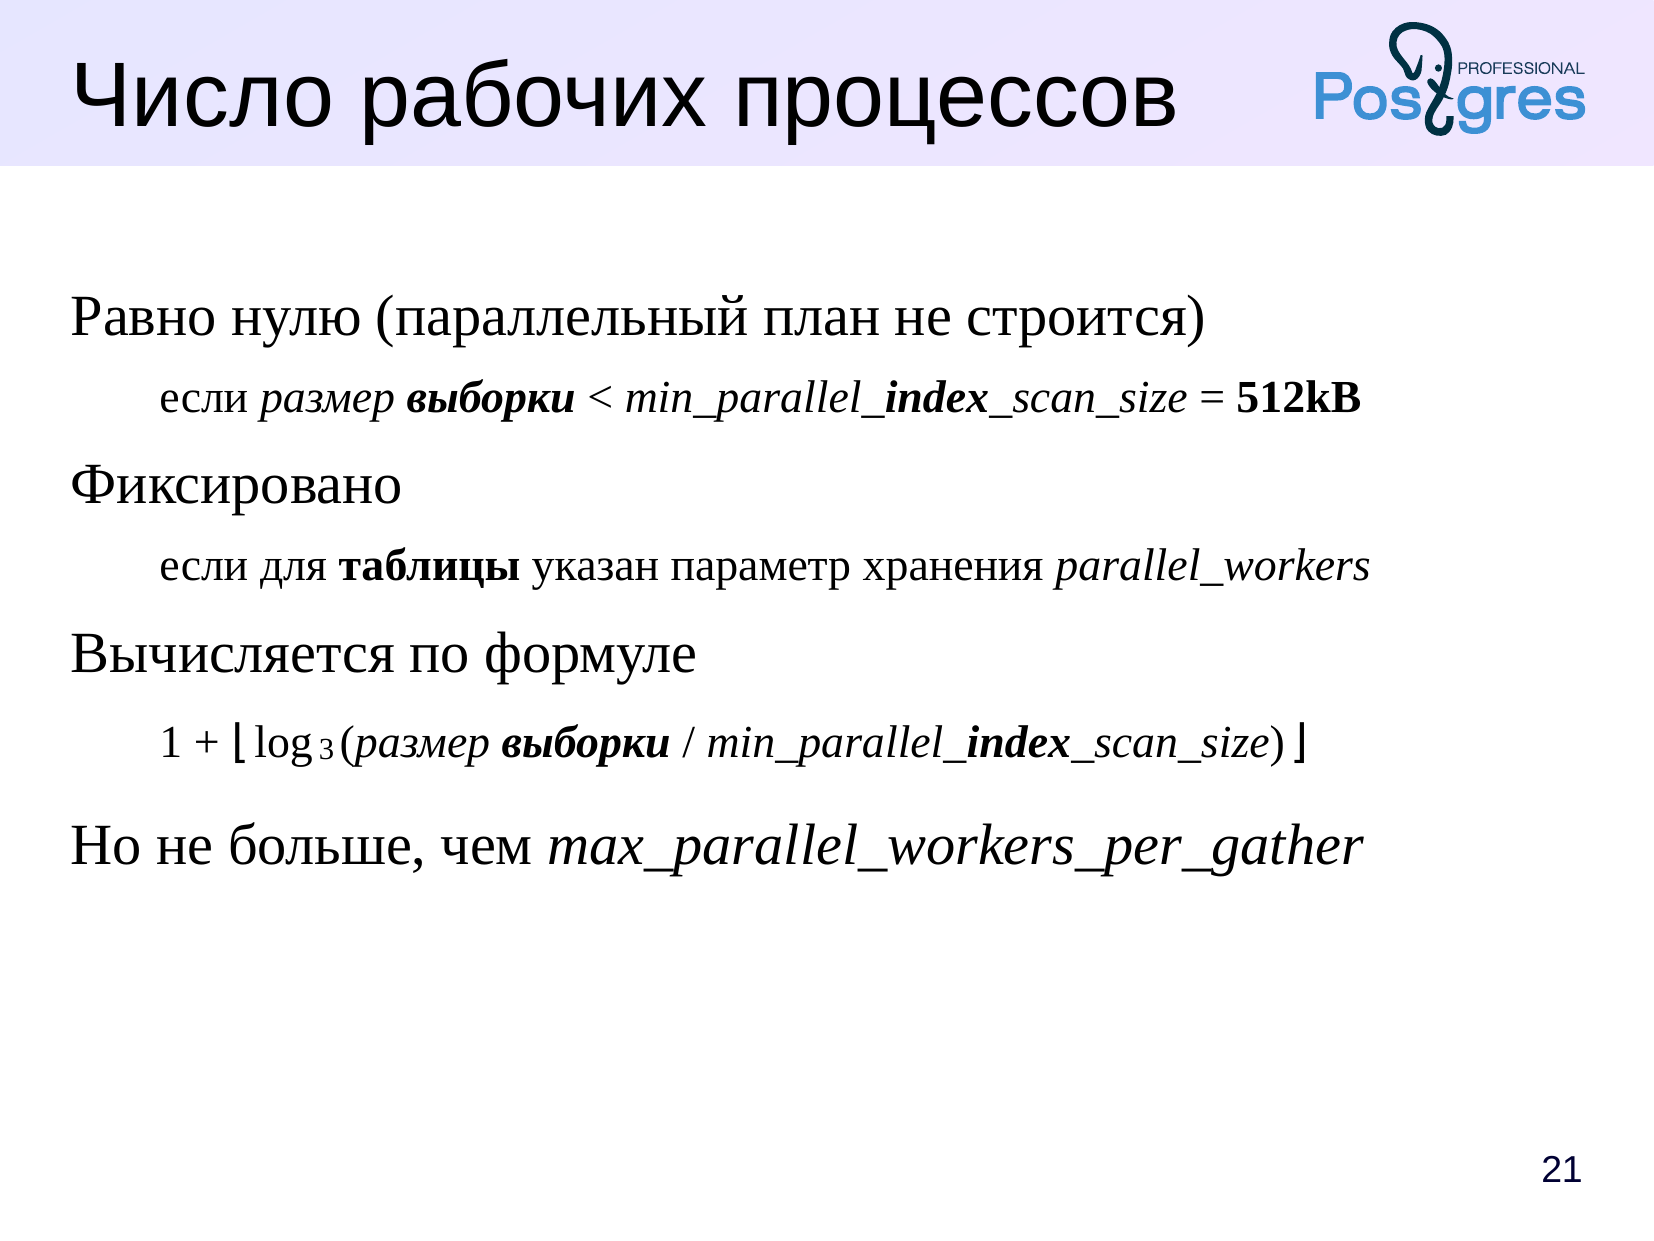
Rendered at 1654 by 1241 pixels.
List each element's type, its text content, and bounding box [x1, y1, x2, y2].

list Равно нулю (параллельный план не строится) если размер выборки < min_parallel_index_scan_size = 512kB Фиксировано если для таблицы указан параметр хранения parallel_workers Вычисляется по формуле 1 + ⌊ log 3 (размер выборки / min_parallel_index_scan_size) ⌋ Но не больше, чем max_parallel_workers_per_gather [70, 283, 1583, 1141]
title Число рабочих процессов [70, 43, 1241, 147]
